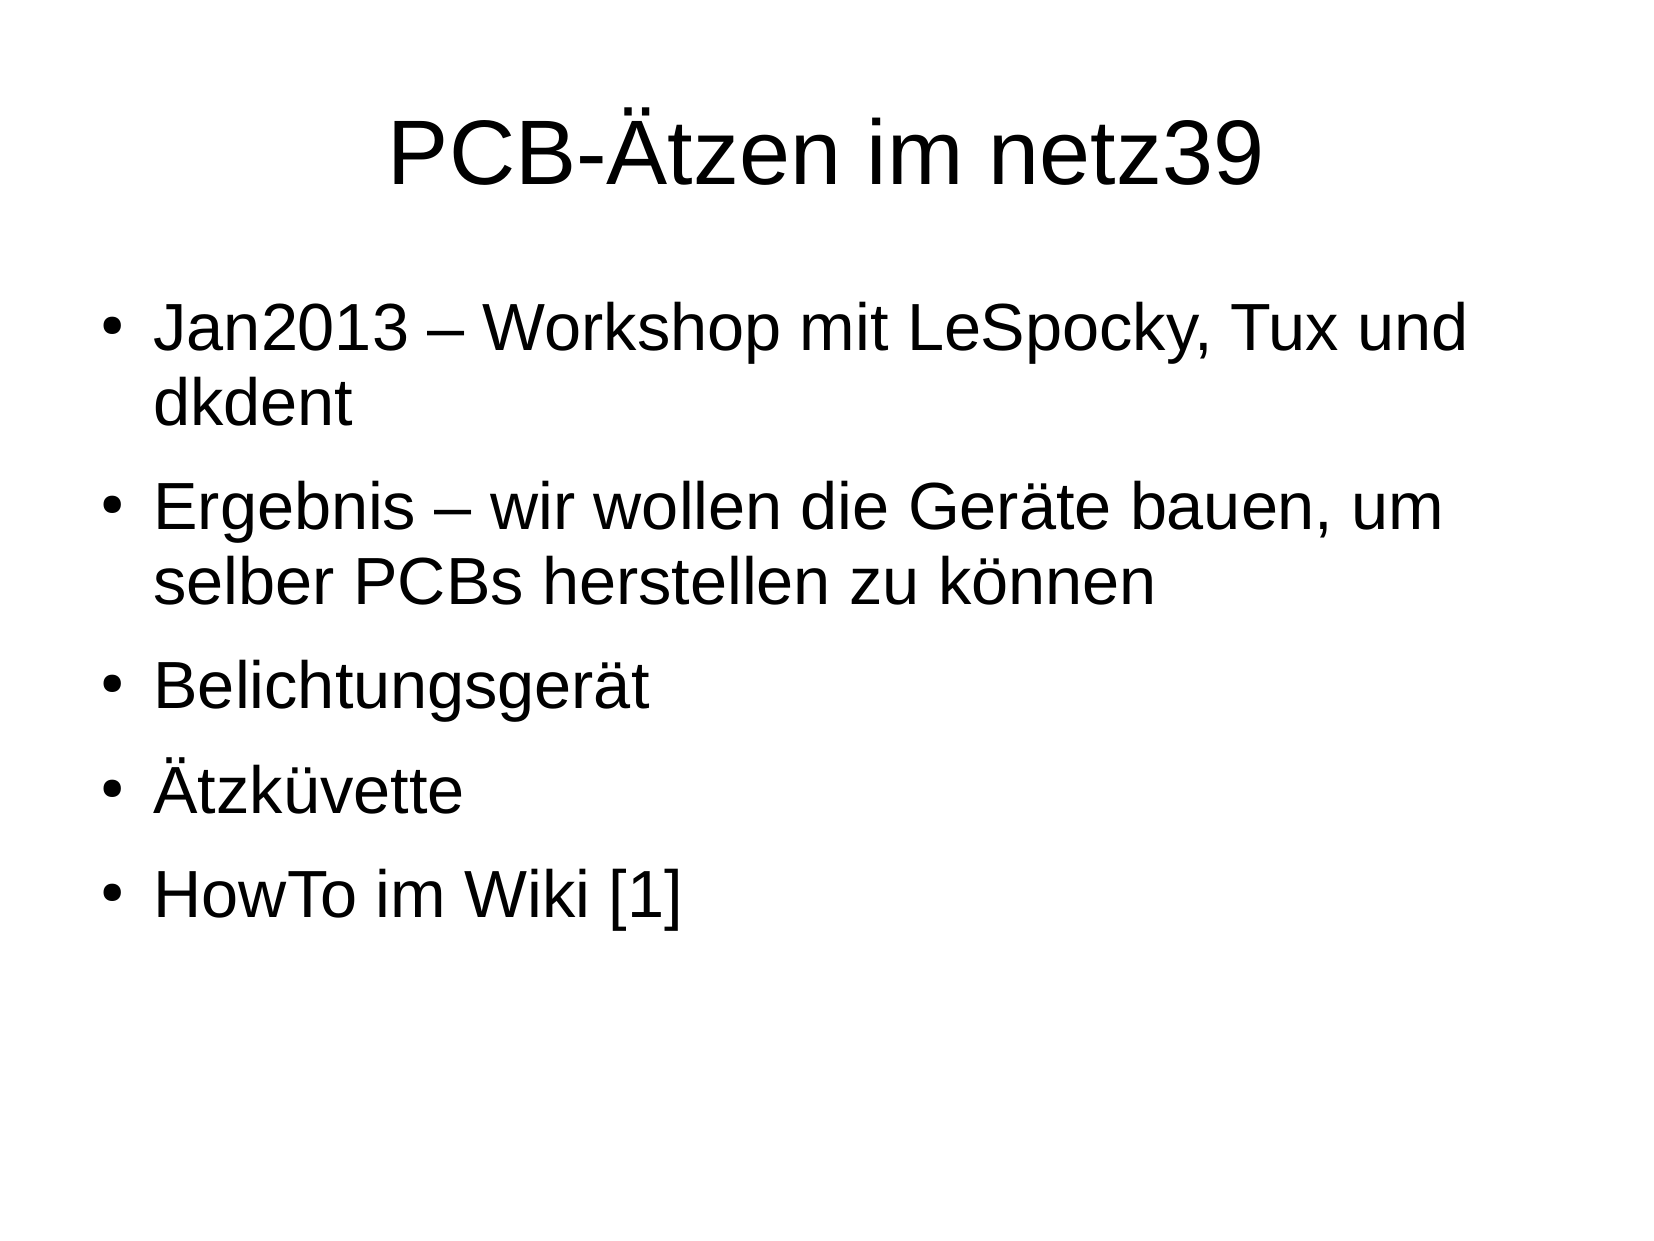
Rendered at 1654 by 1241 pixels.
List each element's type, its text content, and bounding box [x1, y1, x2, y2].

list Jan2013 – Workshop mit LeSpocky, Tux und dkdent Ergebnis – wir wollen die Geräte bauen, um selber PCBs herstellen zu können Belichtungsgerät Ätzküvette HowTo im Wiki [1] [82, 290, 1538, 1010]
title PCB-Ätzen im netz39 [82, 49, 1571, 257]
